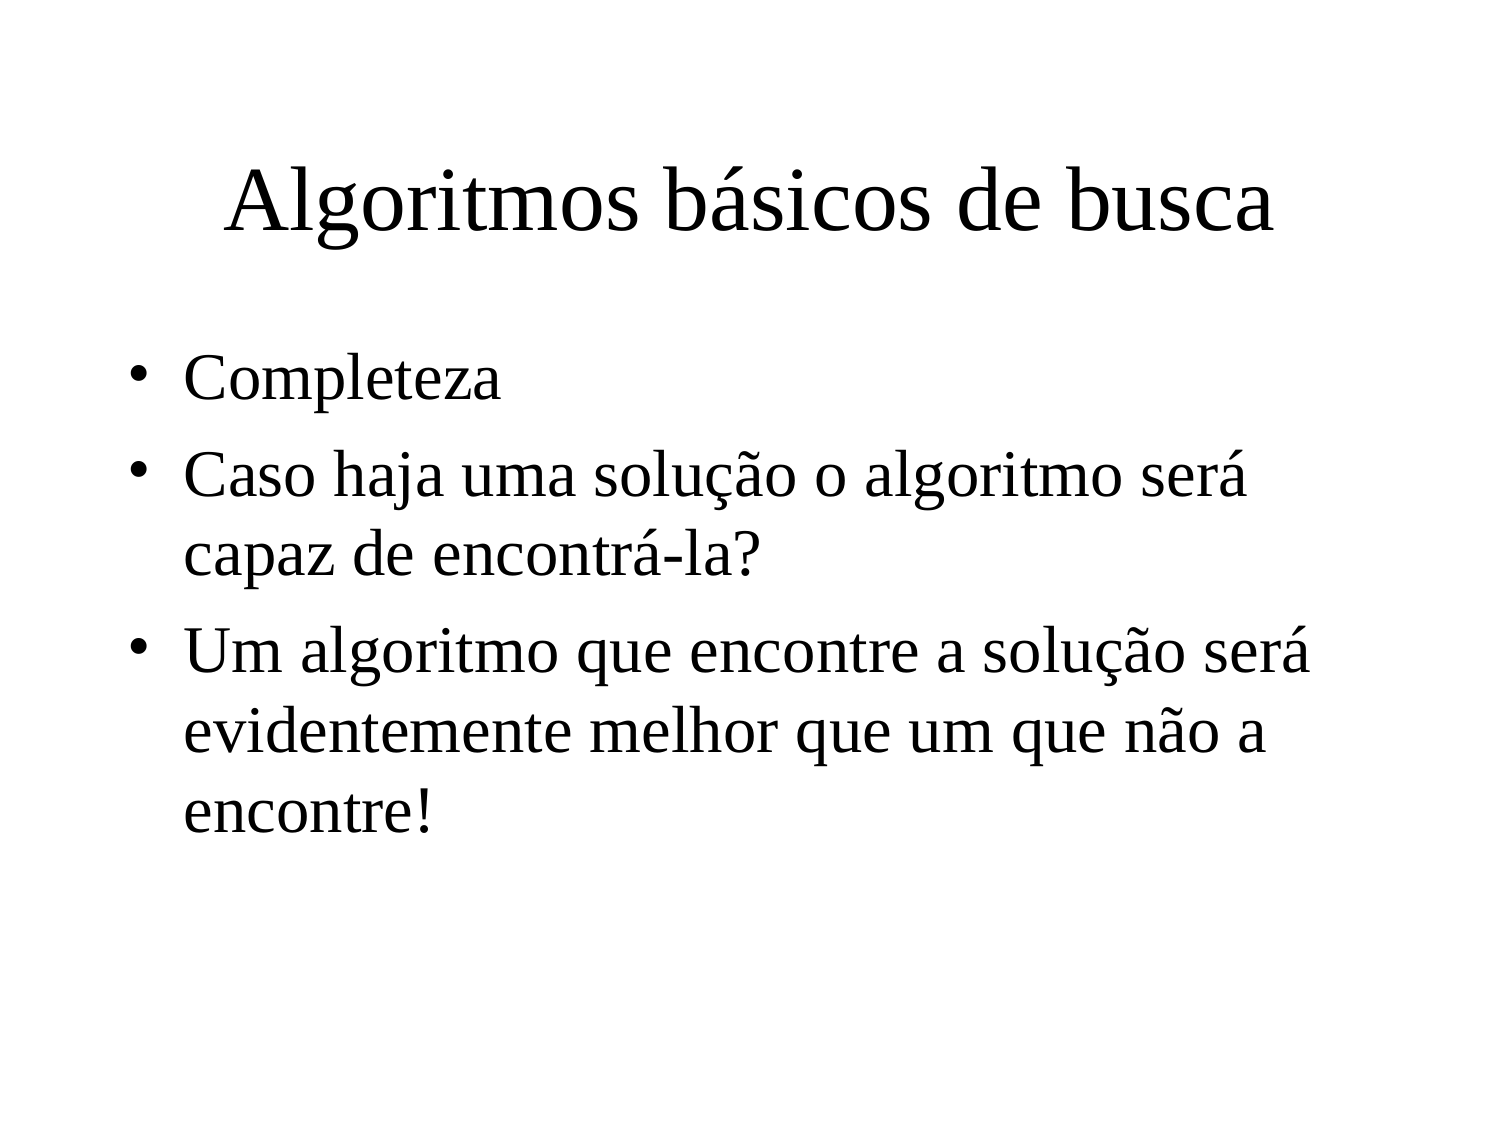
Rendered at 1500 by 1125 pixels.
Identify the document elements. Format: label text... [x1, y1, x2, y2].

list Completeza Caso haja uma solução o algoritmo será capaz de encontrá-la? Um algoritmo que encontre a solução será evidentemente melhor que um que não a encontre! [112, 324, 1388, 1001]
title Algoritmos básicos de busca [112, 99, 1388, 288]
